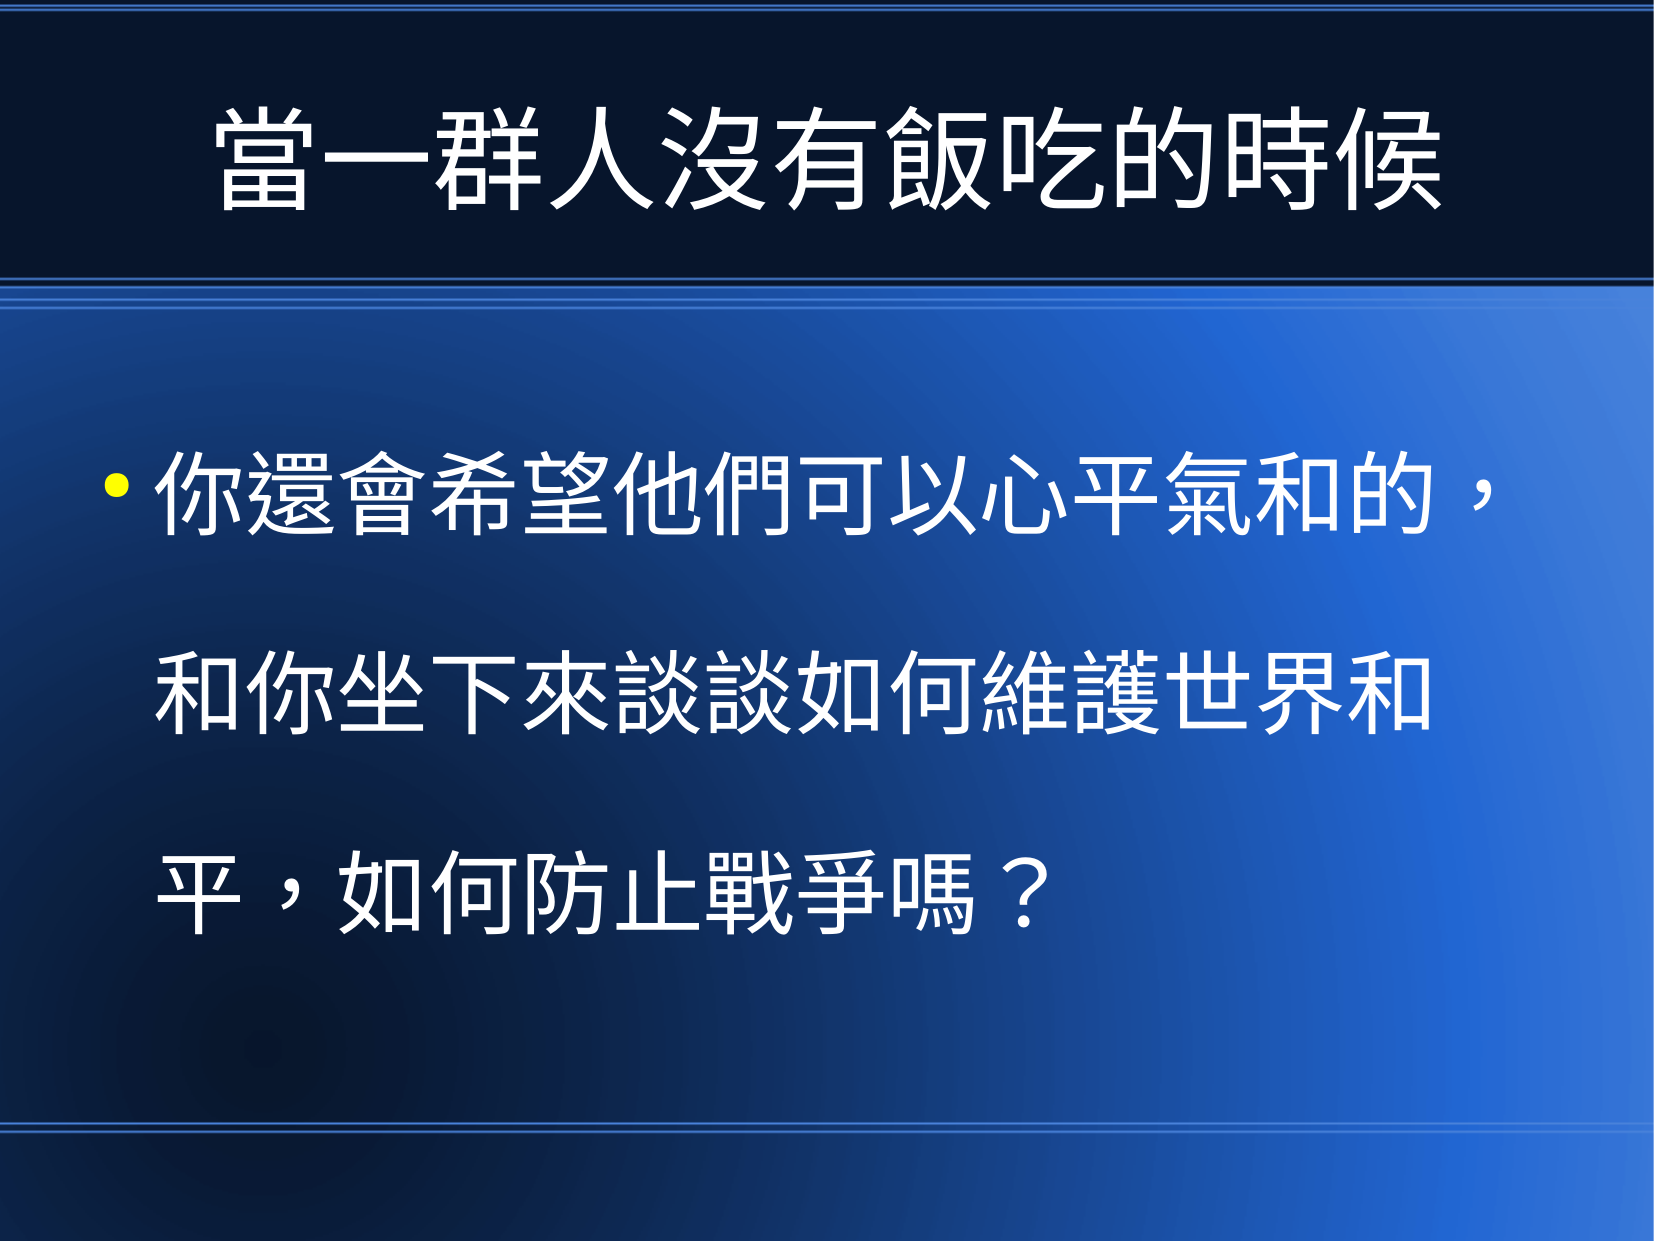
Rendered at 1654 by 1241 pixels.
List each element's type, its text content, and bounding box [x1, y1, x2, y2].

picture [0, 0, 1654, 1241]
list 你還會希望他們可以心平氣和的，和你坐下來談談如何維護世界和平，如何防止戰爭嗎？ [82, 355, 1571, 1241]
title 當一群人沒有飯吃的時候 [82, 49, 1571, 257]
